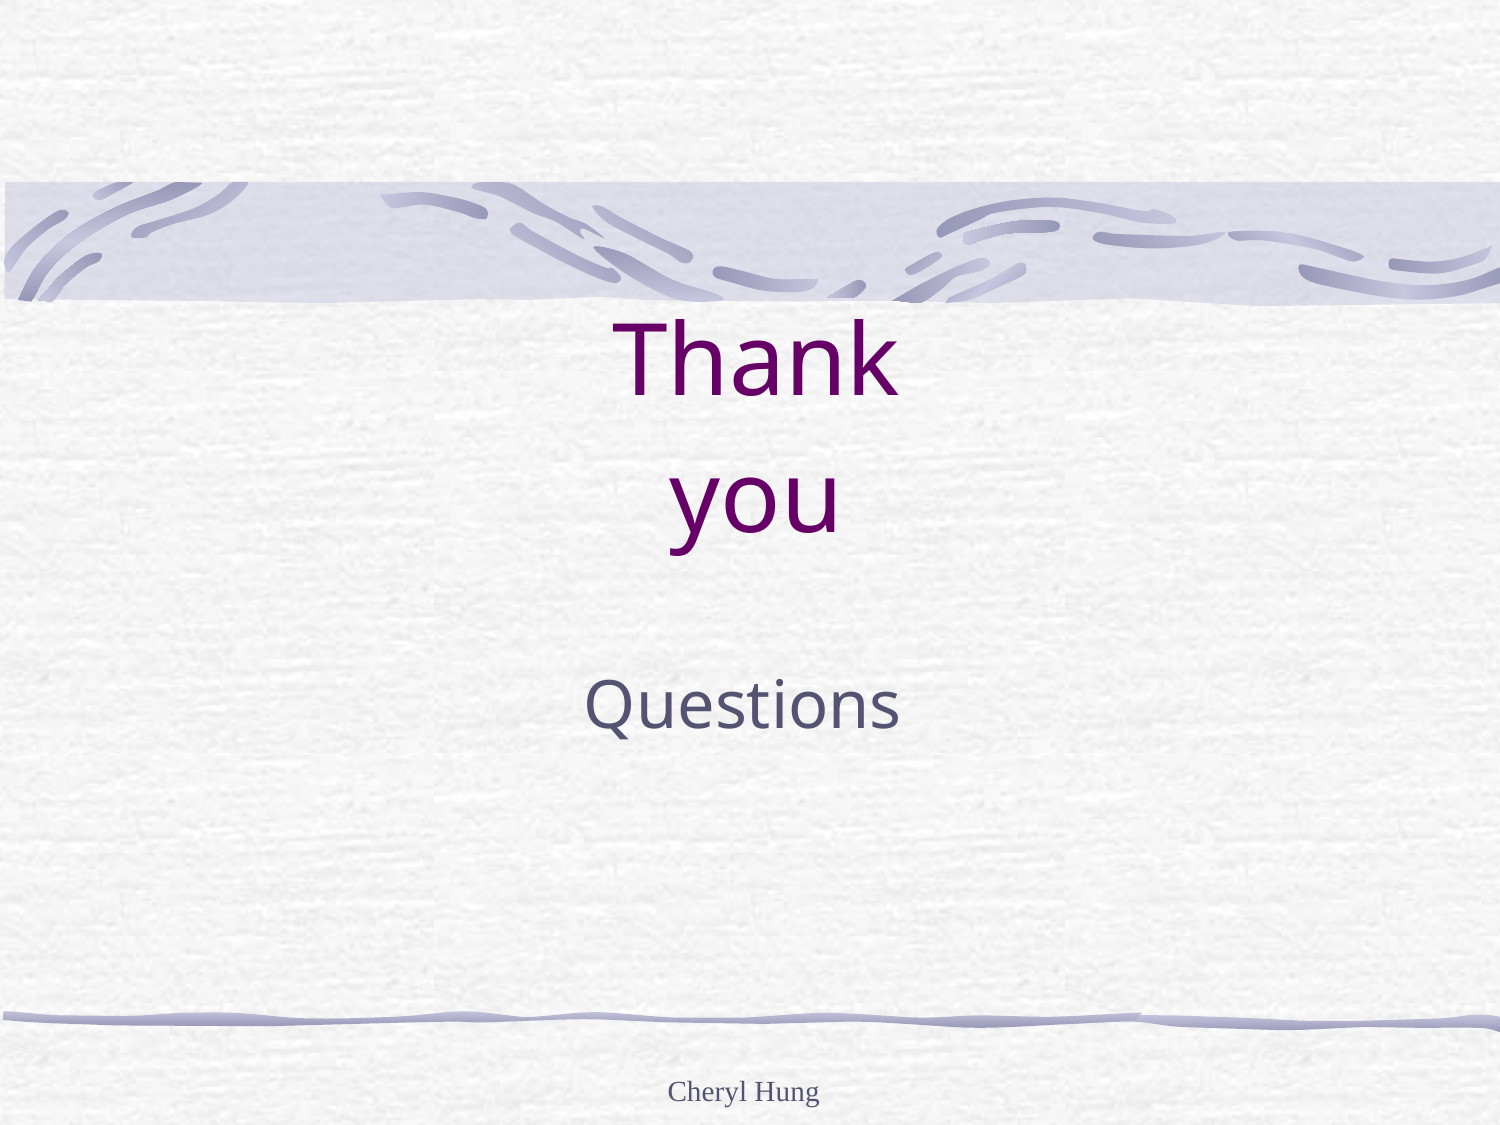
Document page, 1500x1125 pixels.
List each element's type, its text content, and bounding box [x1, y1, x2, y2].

text_box Cheryl Hung [600, 1064, 888, 1116]
title Thank you [500, 306, 1013, 569]
picture [0, 0, 1500, 1125]
subtitle Questions [524, 649, 962, 746]
